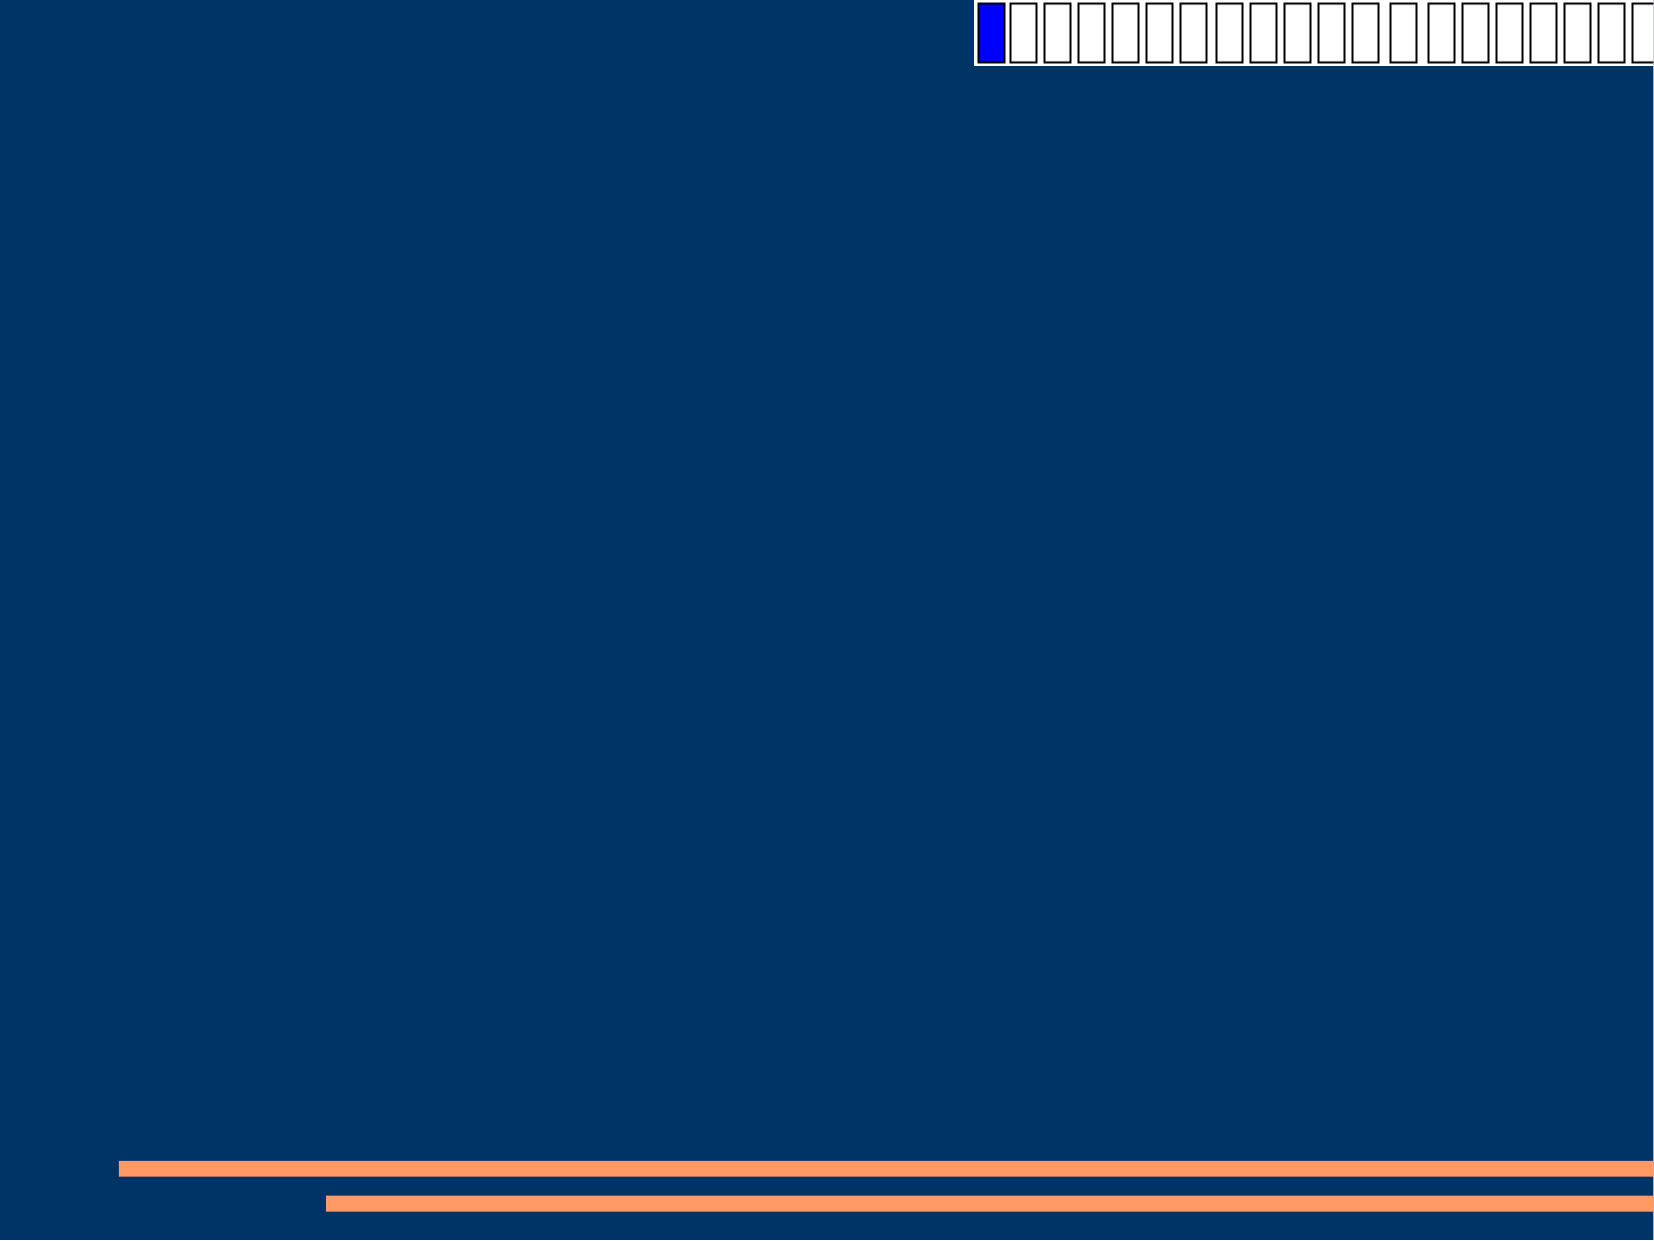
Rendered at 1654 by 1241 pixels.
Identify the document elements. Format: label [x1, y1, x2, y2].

picture [974, 0, 1654, 66]
